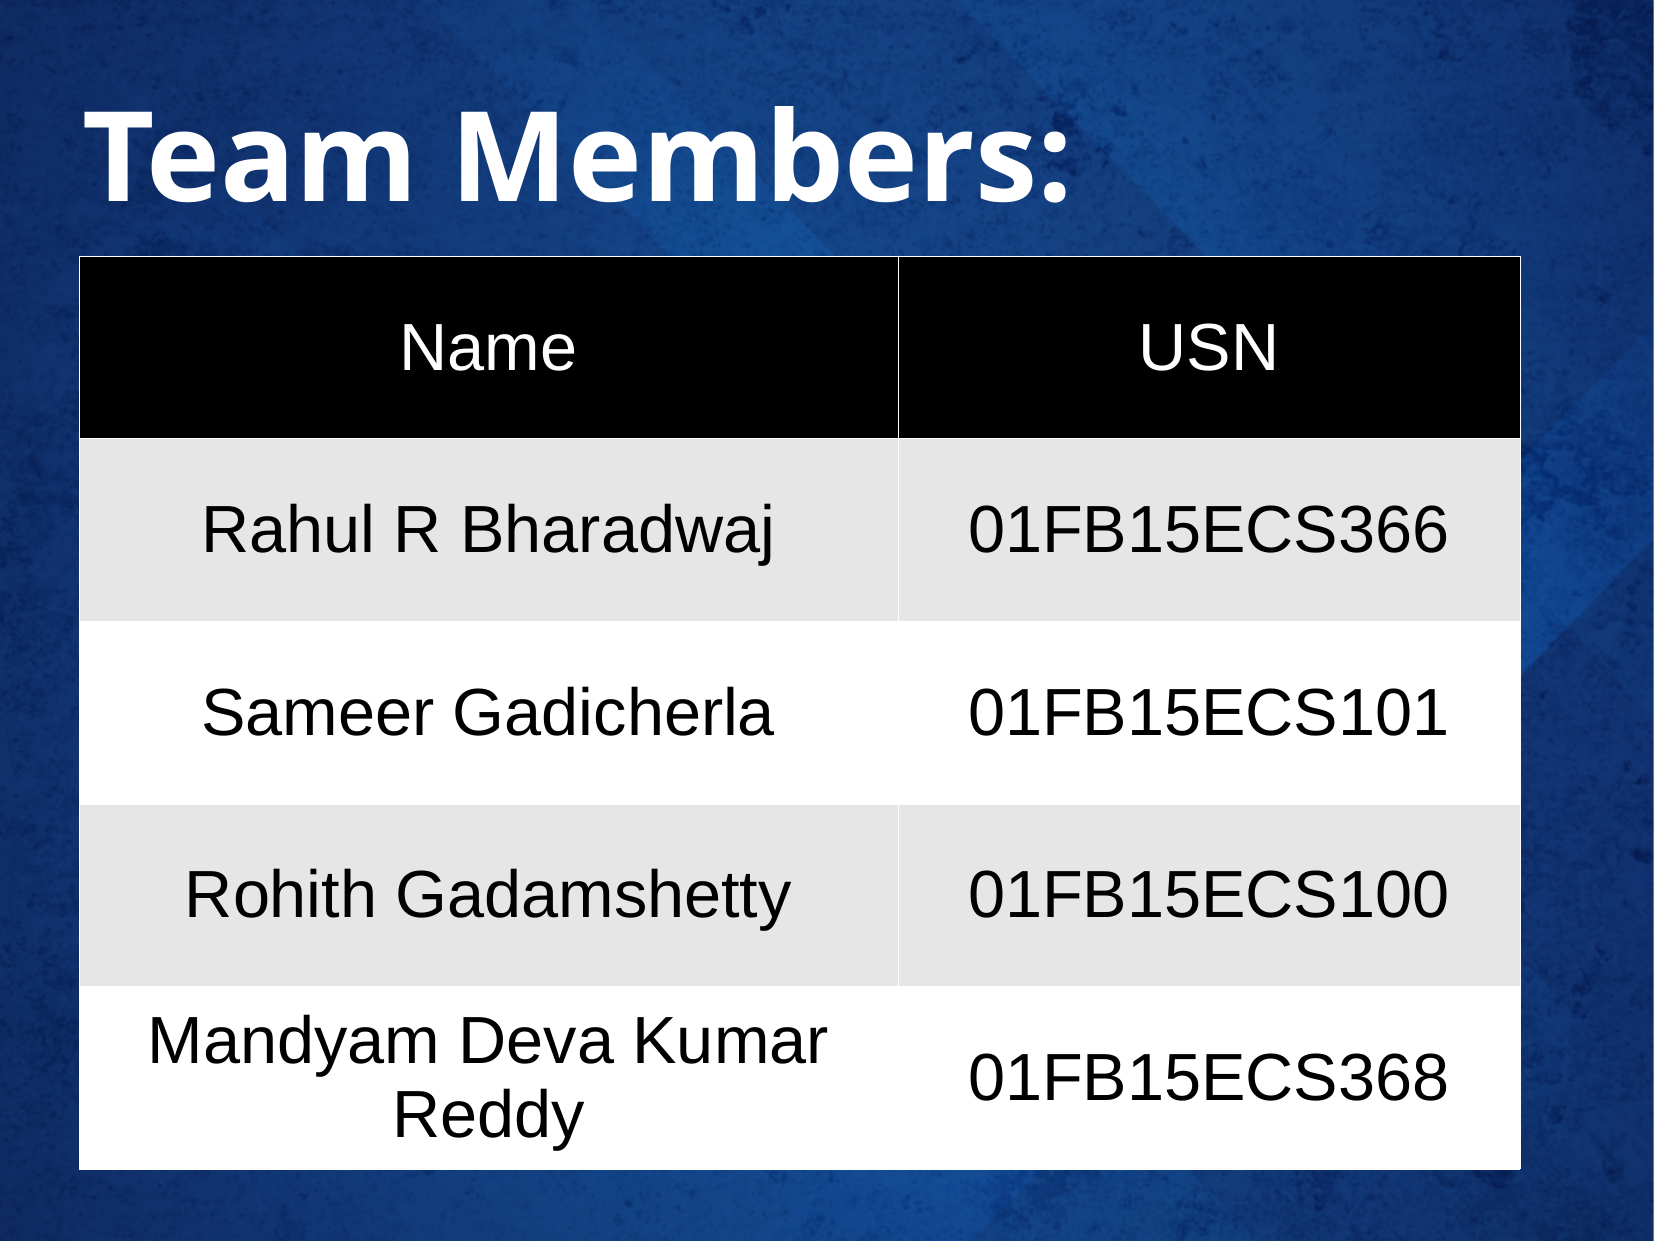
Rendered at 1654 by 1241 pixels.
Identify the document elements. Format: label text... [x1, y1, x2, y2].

table_cell Rahul R Bharadwaj [80, 439, 898, 621]
table_cell Sameer Gadicherla [80, 622, 898, 804]
picture [0, 0, 1654, 1241]
table_header Name [80, 257, 898, 438]
table_cell 01FB15ECS368 [899, 987, 1520, 1169]
table_cell 01FB15ECS366 [899, 439, 1520, 621]
table_cell 01FB15ECS100 [899, 805, 1520, 986]
table_cell Mandyam Deva Kumar Reddy [80, 987, 898, 1169]
table_cell Rohith Gadamshetty [80, 805, 898, 986]
table_cell 01FB15ECS101 [899, 622, 1520, 804]
title Team Members: [82, 49, 1571, 257]
table_header USN [899, 257, 1520, 438]
